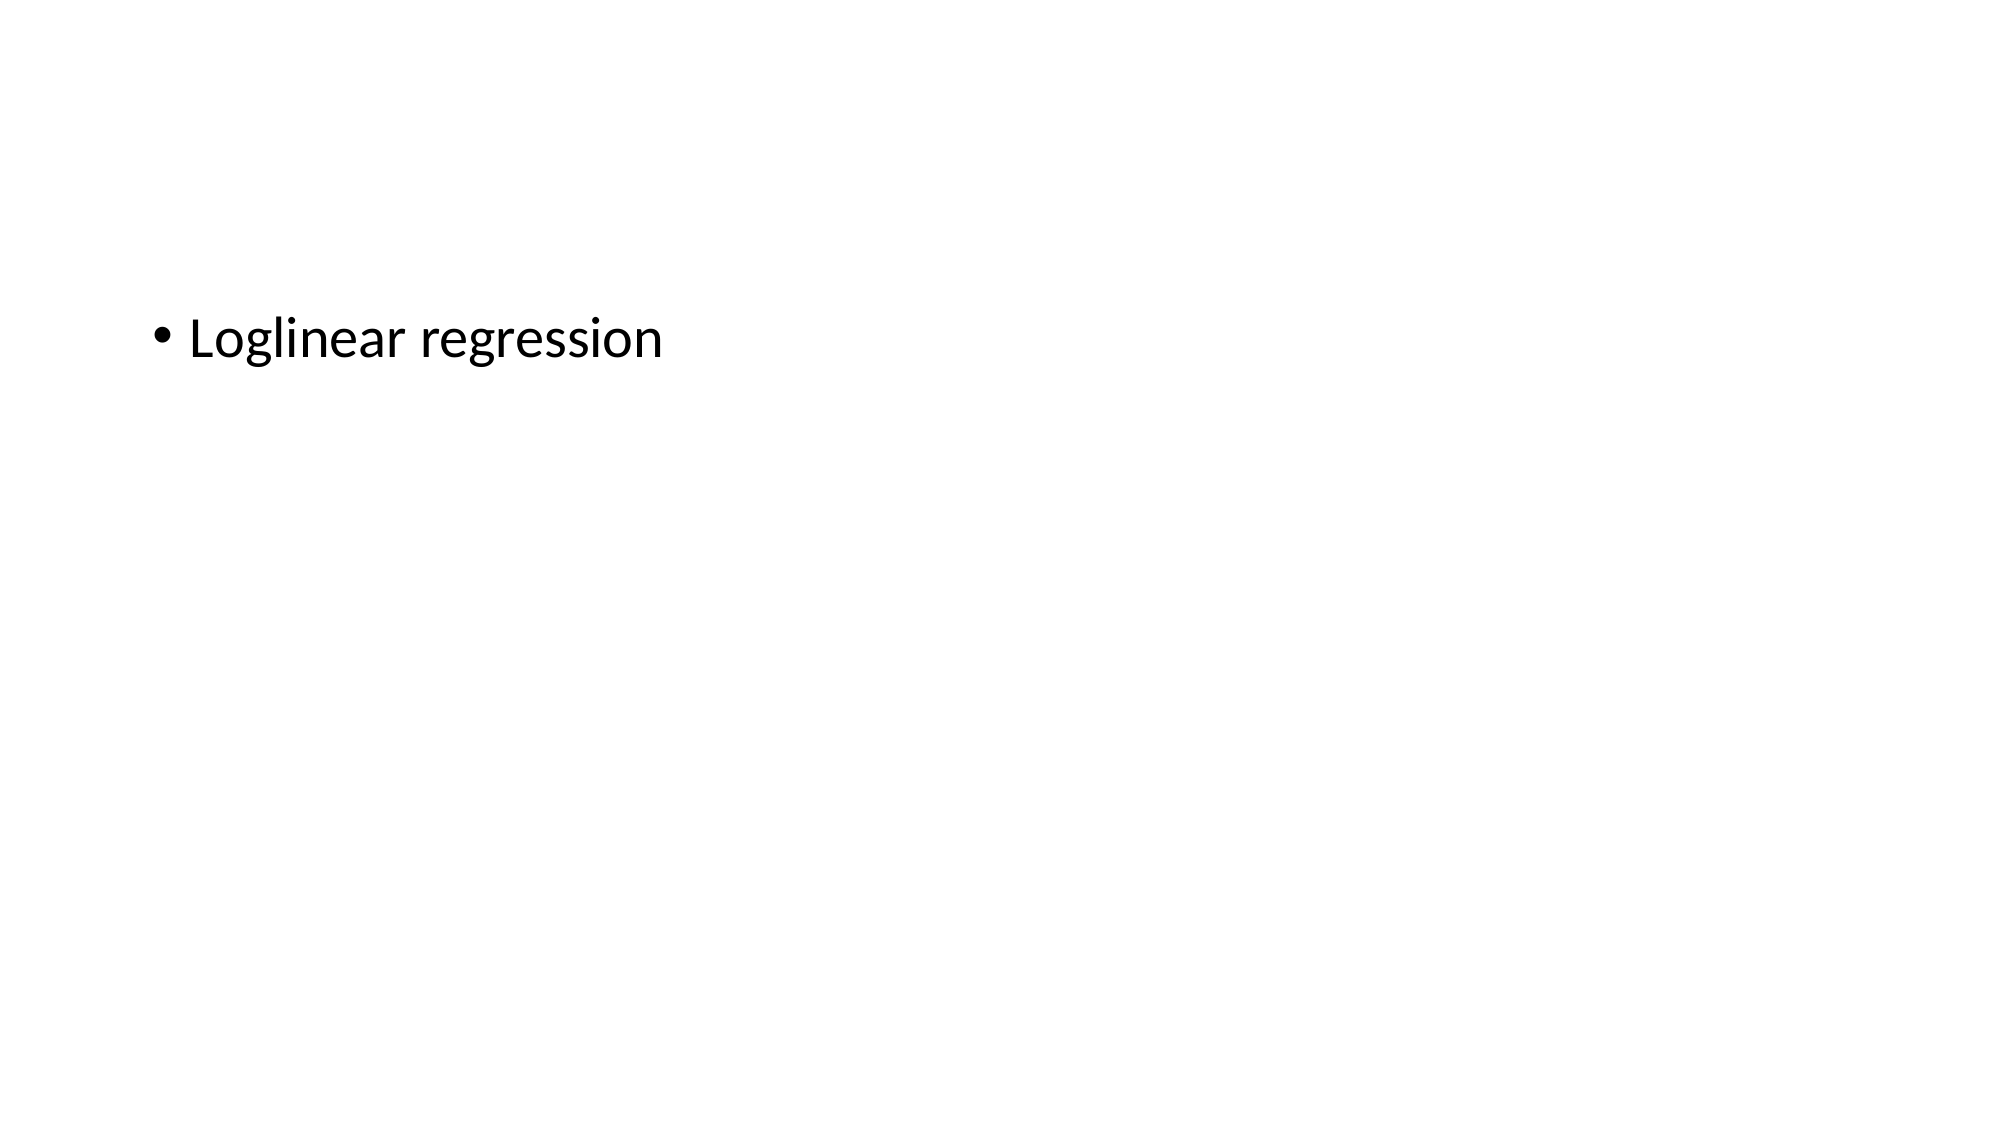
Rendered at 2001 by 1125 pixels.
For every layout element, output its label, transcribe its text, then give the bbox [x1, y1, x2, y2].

list Loglinear regression [137, 299, 1863, 1014]
